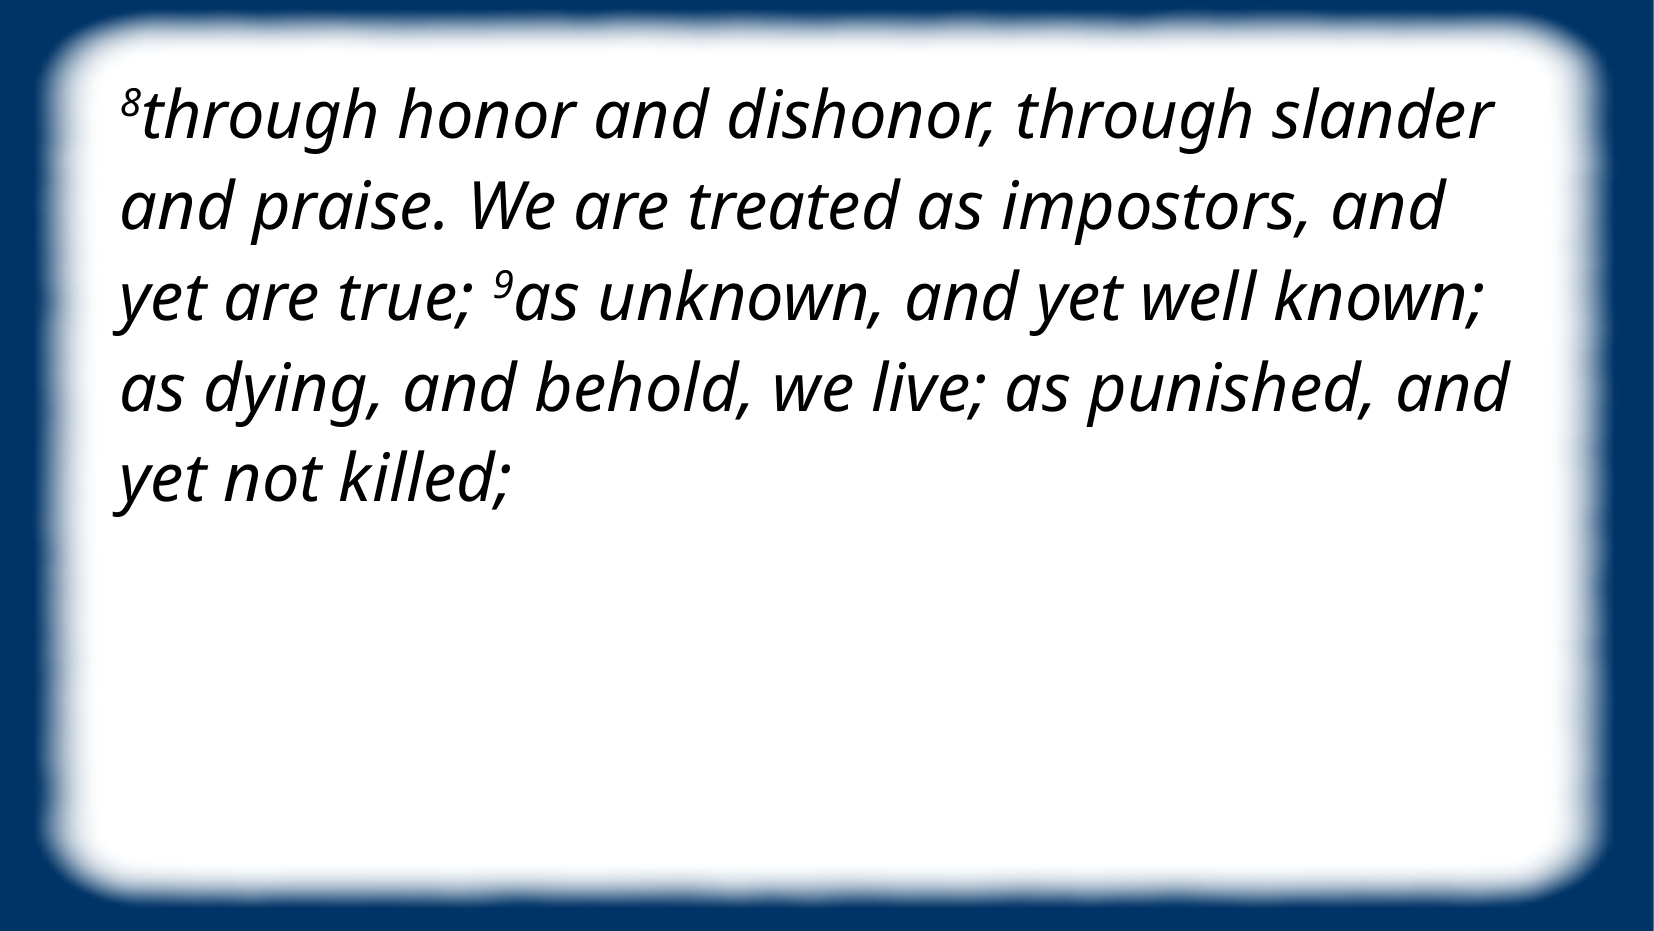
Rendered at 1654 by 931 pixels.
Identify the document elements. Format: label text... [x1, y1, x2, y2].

picture [0, 0, 1654, 931]
text_box 8through honor and dishonor, through slander and praise. We are treated as impostors, and yet are true; 9as unknown, and yet well known; as dying, and behold, we live; as punished, and yet not killed; [105, 60, 1561, 519]
